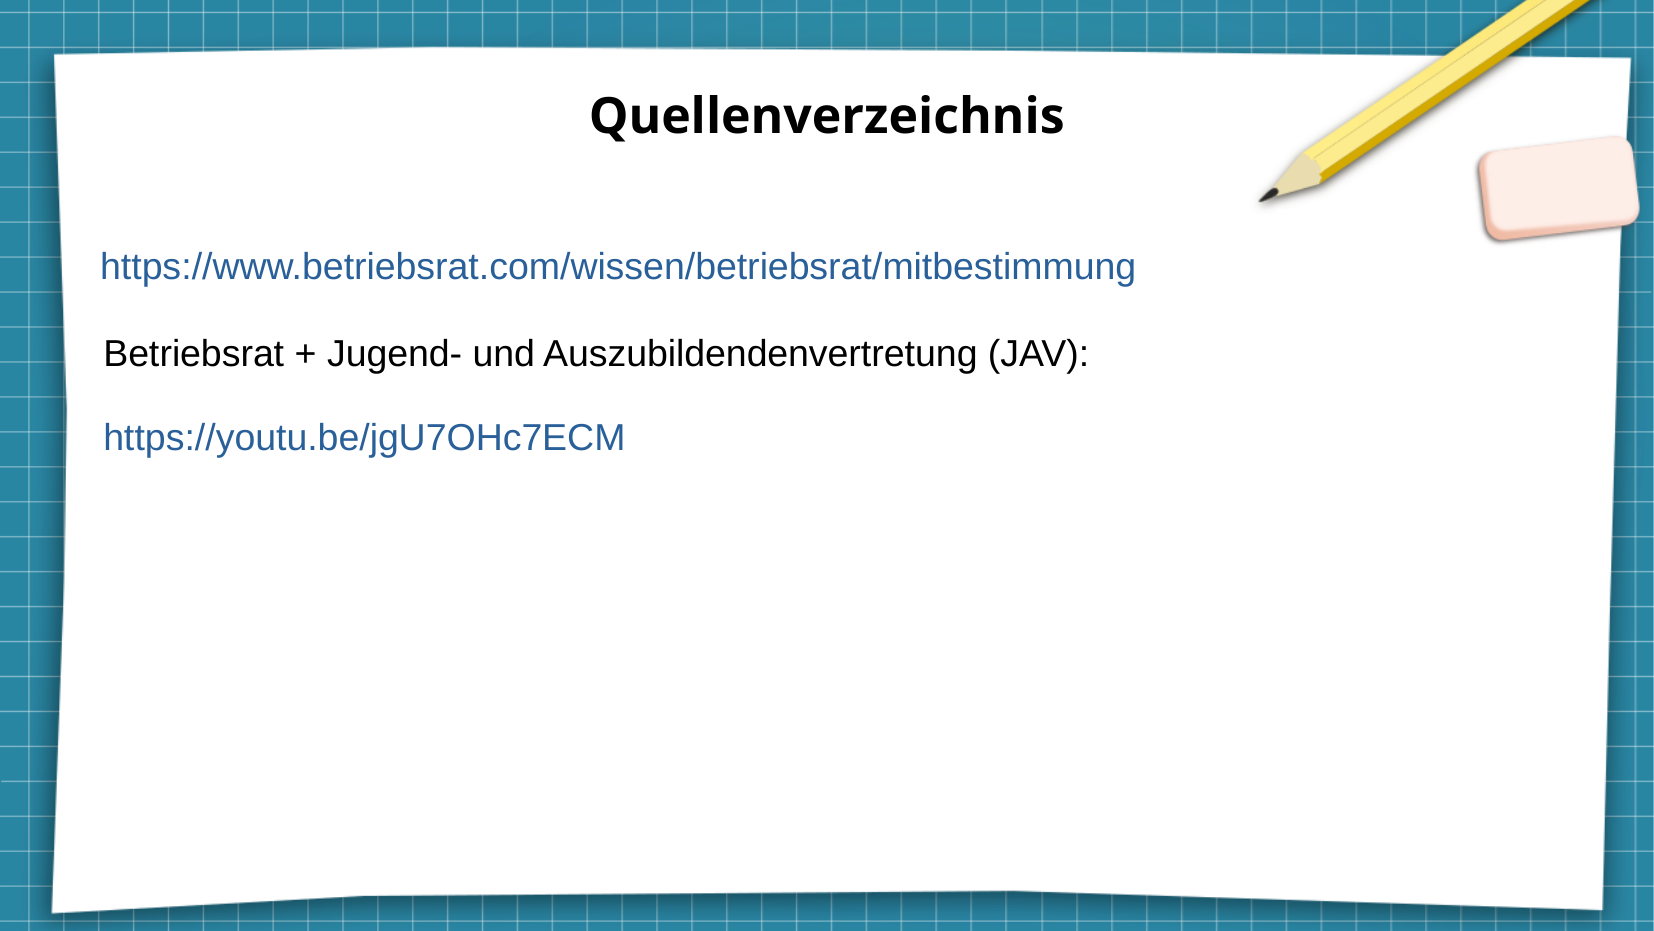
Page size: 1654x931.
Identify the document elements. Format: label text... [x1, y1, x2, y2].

picture [0, 0, 1654, 931]
text_box https://www.betriebsrat.com/wissen/betriebsrat/mitbestimmung [85, 238, 1152, 296]
title Quellenverzeichnis [82, 37, 1571, 193]
text_box Betriebsrat + Jugend- und Auszubildendenvertretung (JAV): https://youtu.be/jgU7OHc7ECM [88, 324, 1241, 502]
